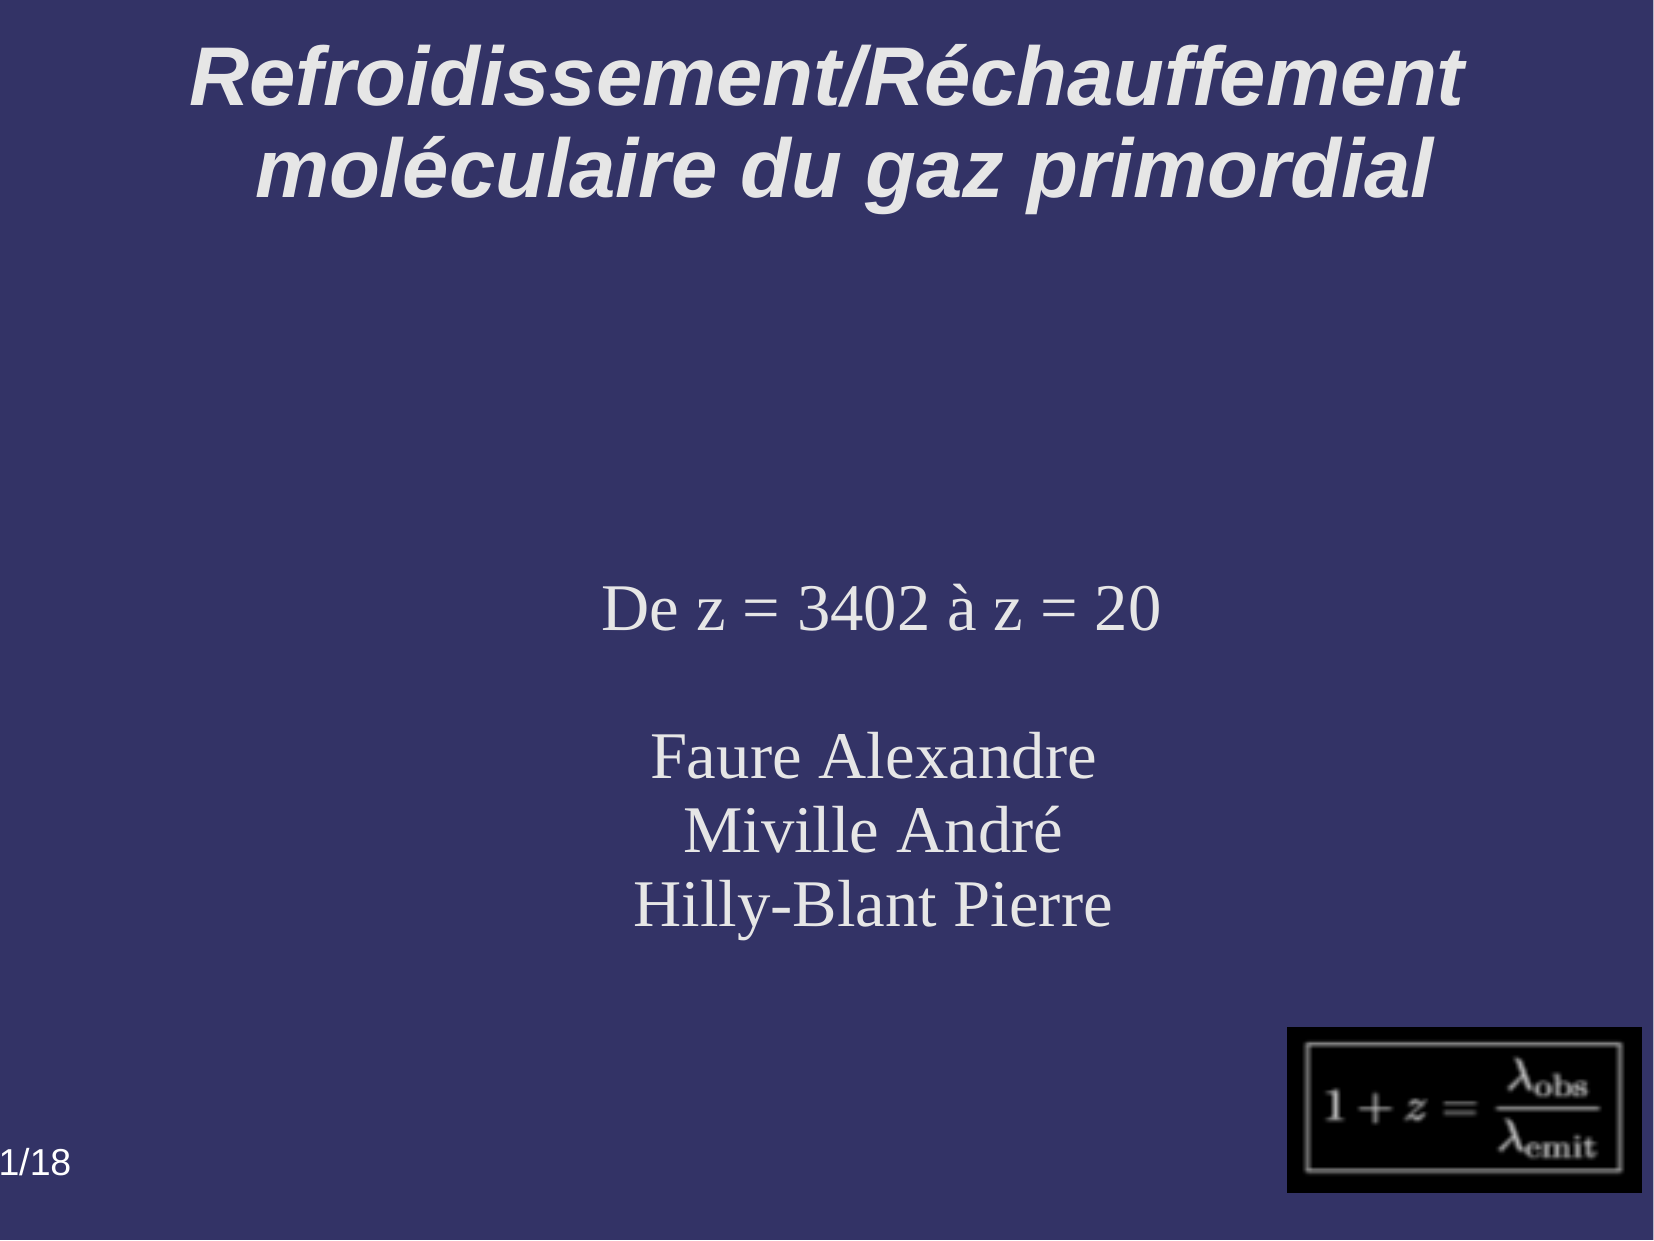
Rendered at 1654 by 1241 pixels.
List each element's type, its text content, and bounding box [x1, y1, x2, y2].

subtitle De z = 3402 à z = 20 Faure Alexandre Miville André Hilly-Blant Pierre [178, 364, 1570, 1147]
text_box <numéro>/19 [47, 1133, 152, 1205]
title Refroidissement/Réchauffement moléculaire du gaz primordial [121, 19, 1534, 227]
picture [1287, 1027, 1642, 1193]
